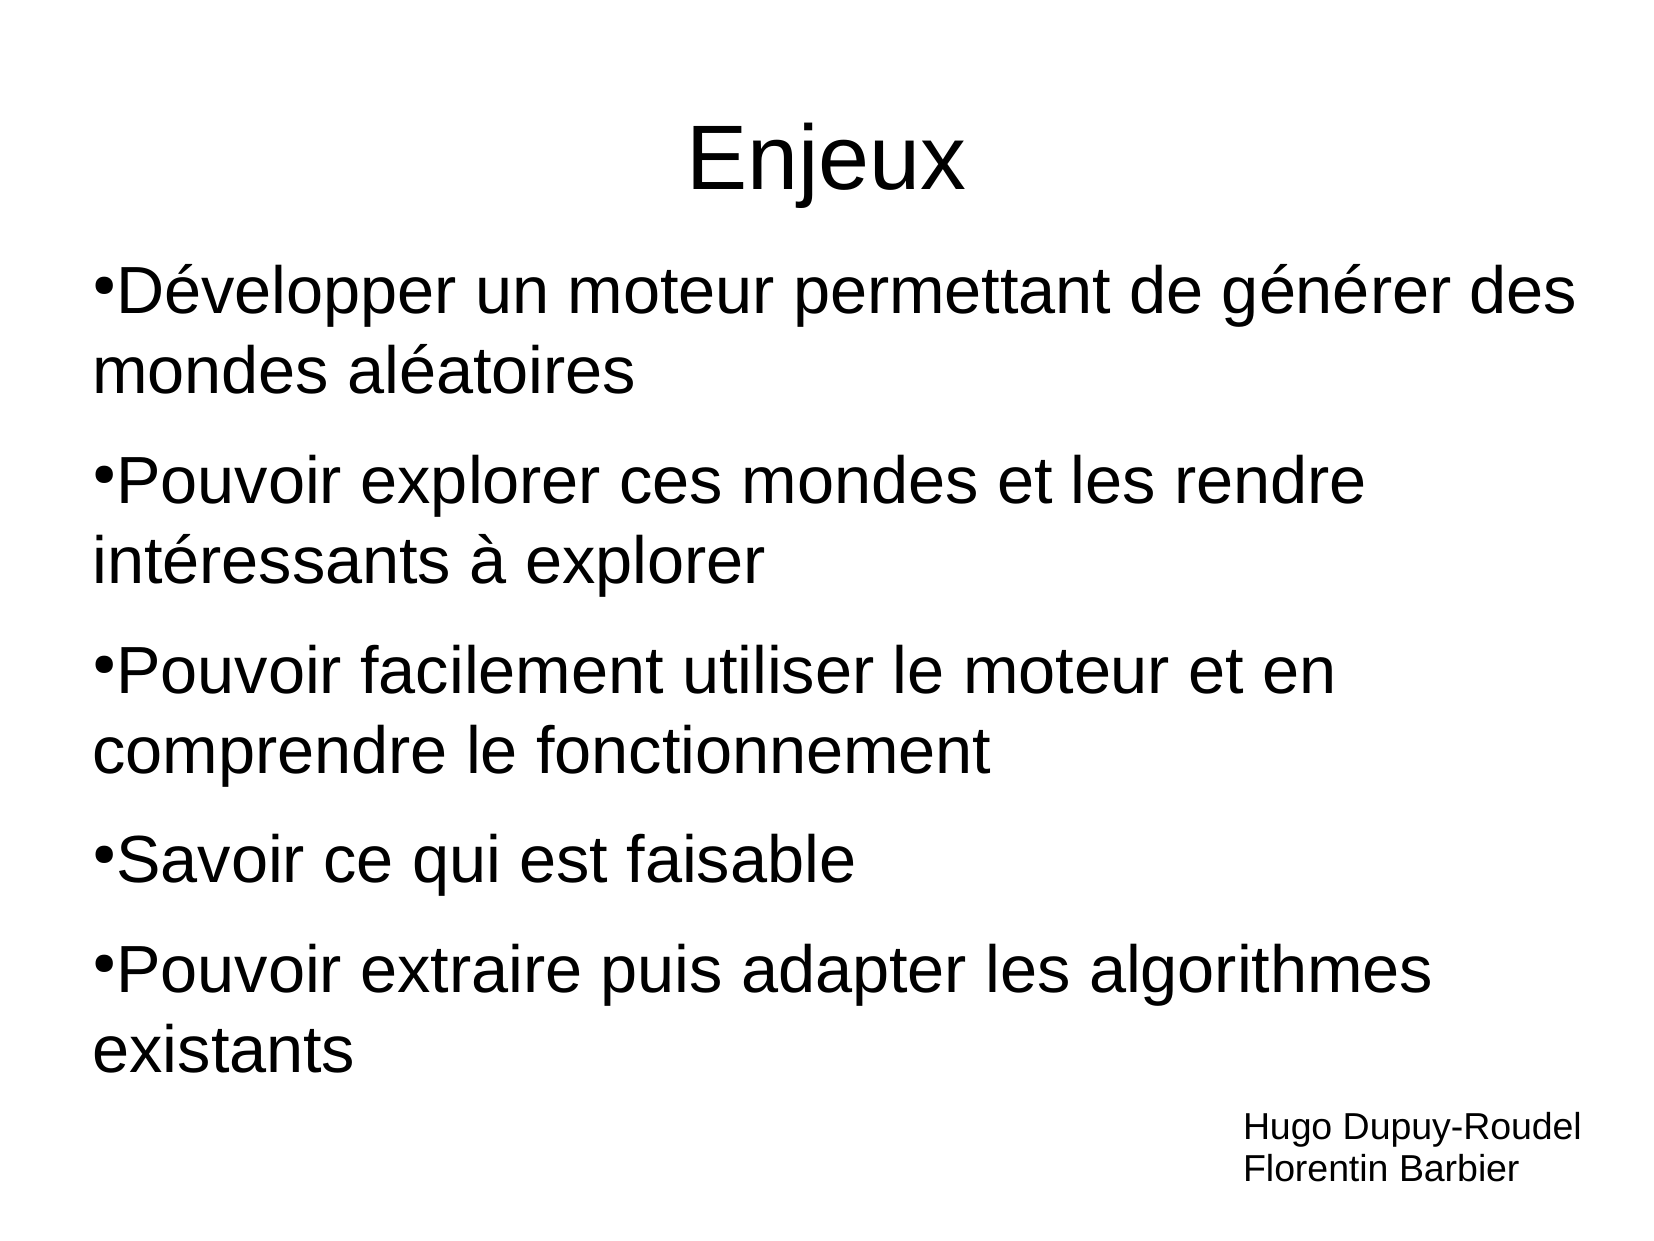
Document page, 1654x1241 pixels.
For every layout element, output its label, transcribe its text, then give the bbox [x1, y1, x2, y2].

title Enjeux [82, 49, 1571, 257]
list Développer un moteur permettant de générer des mondes aléatoires Pouvoir explorer ces mondes et les rendre intéressants à explorer Pouvoir facilement utiliser le moteur et en comprendre le fonctionnement Savoir ce qui est faisable Pouvoir extraire puis adapter les algorithmes existants [92, 247, 1581, 1112]
